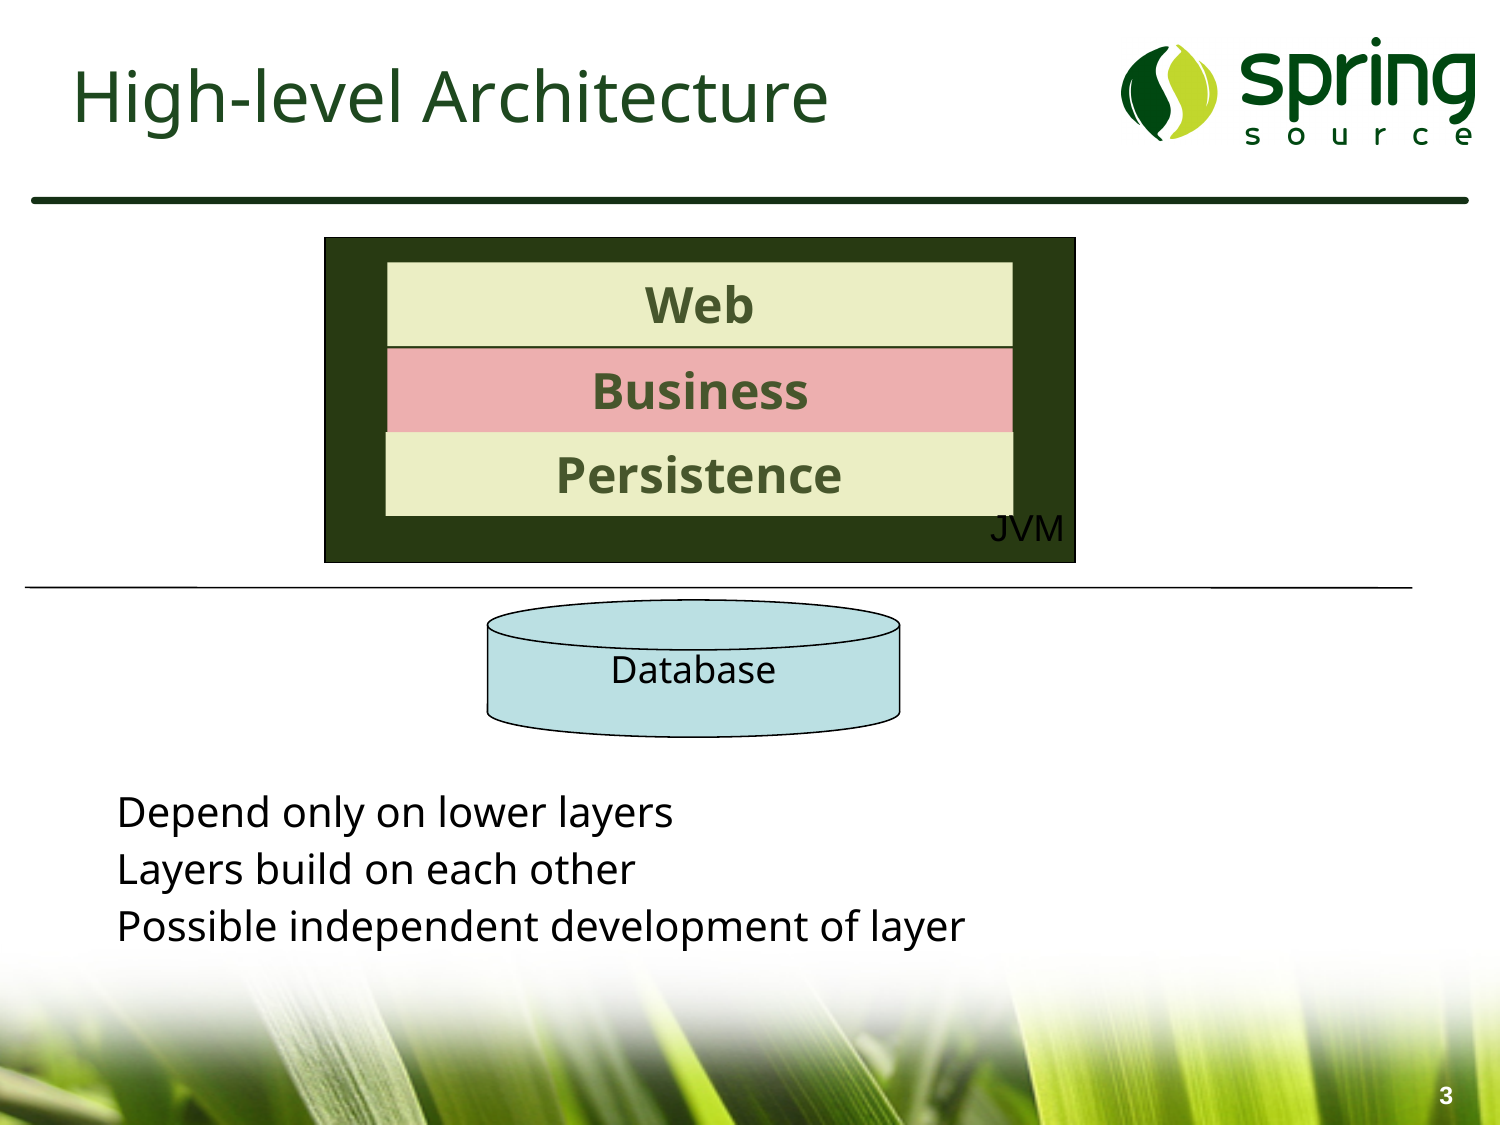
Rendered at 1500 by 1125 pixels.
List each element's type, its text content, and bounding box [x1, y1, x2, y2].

picture [0, 944, 1500, 1125]
text_box Database [489, 629, 898, 713]
text_box Depend only on lower layers Layers build on each other Possible independent development of layer [90, 774, 982, 962]
text_box Business [387, 348, 1013, 433]
text_box JVM [975, 500, 1080, 558]
text_box [487, 599, 900, 650]
text_box [487, 713, 900, 738]
text_box Persistence [385, 432, 1014, 516]
text_box [324, 237, 1075, 563]
picture [1121, 37, 1475, 145]
text_box Web [387, 262, 1013, 347]
title High-level Architecture [56, 12, 1089, 177]
